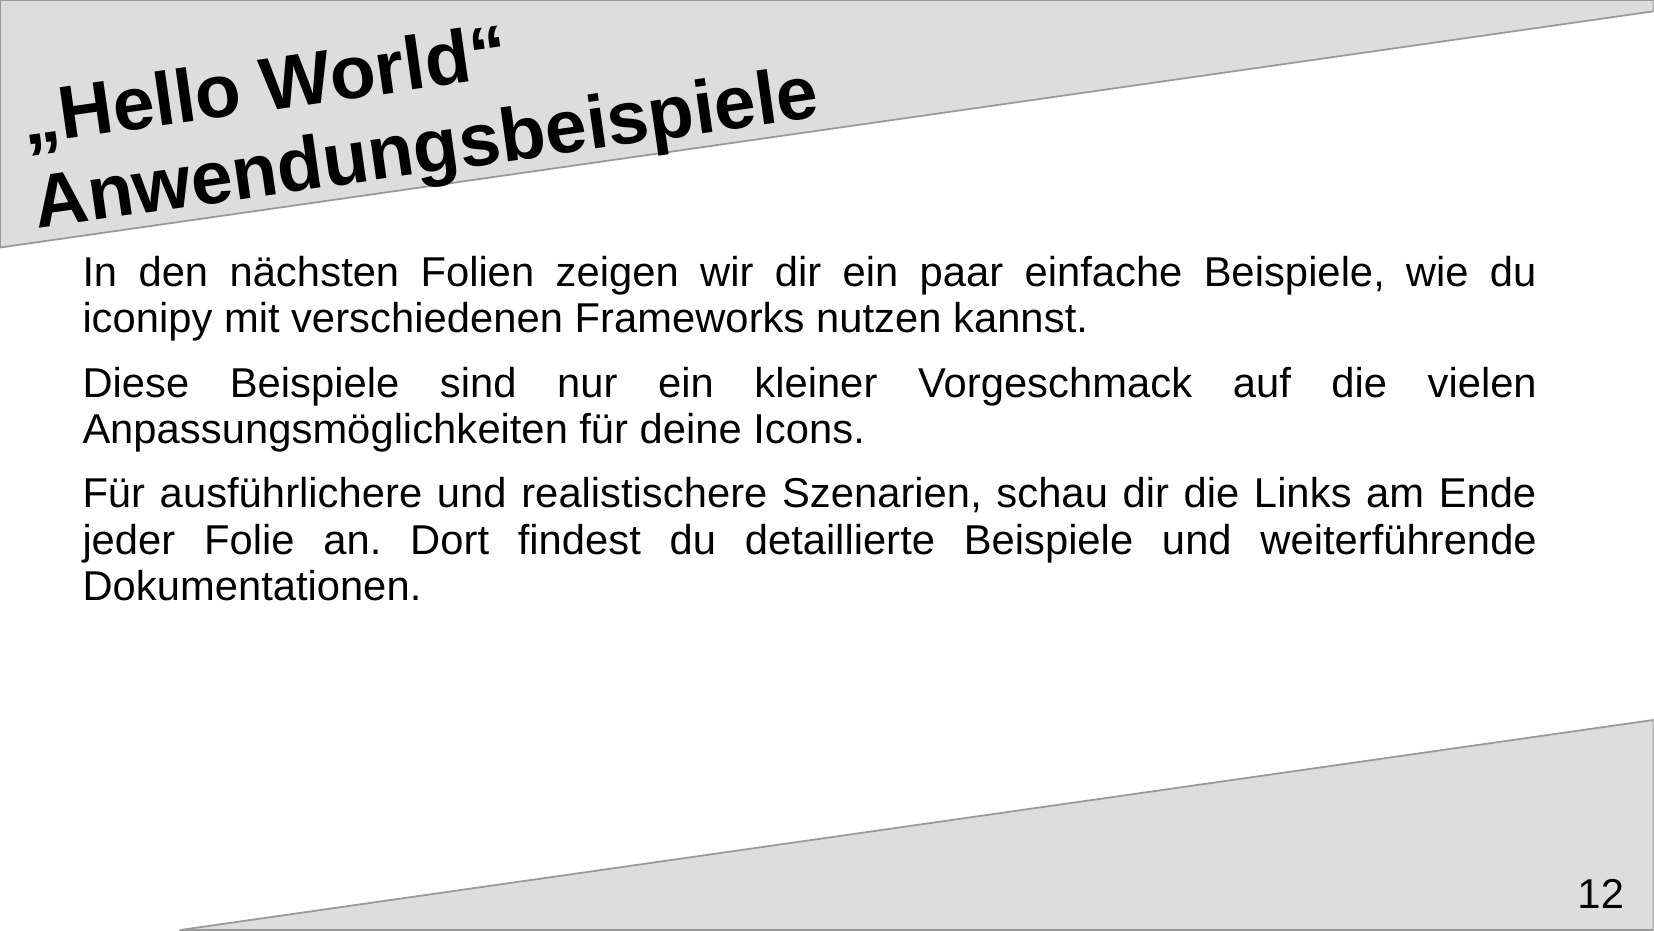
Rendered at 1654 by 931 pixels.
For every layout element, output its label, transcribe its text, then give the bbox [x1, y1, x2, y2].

list In den nächsten Folien zeigen wir dir ein paar einfache Beispiele, wie du iconipy mit verschiedenen Frameworks nutzen kannst. Diese Beispiele sind nur ein kleiner Vorgeschmack auf die vielen Anpassungsmöglichkeiten für deine Icons. Für ausführlichere und realistischere Szenarien, schau dir die Links am Ende jeder Folie an. Dort findest du detaillierte Beispiele und weiterführende Dokumentationen. [82, 248, 1538, 789]
title „Hello World“ Anwendungsbeispiele [16, 0, 1502, 245]
